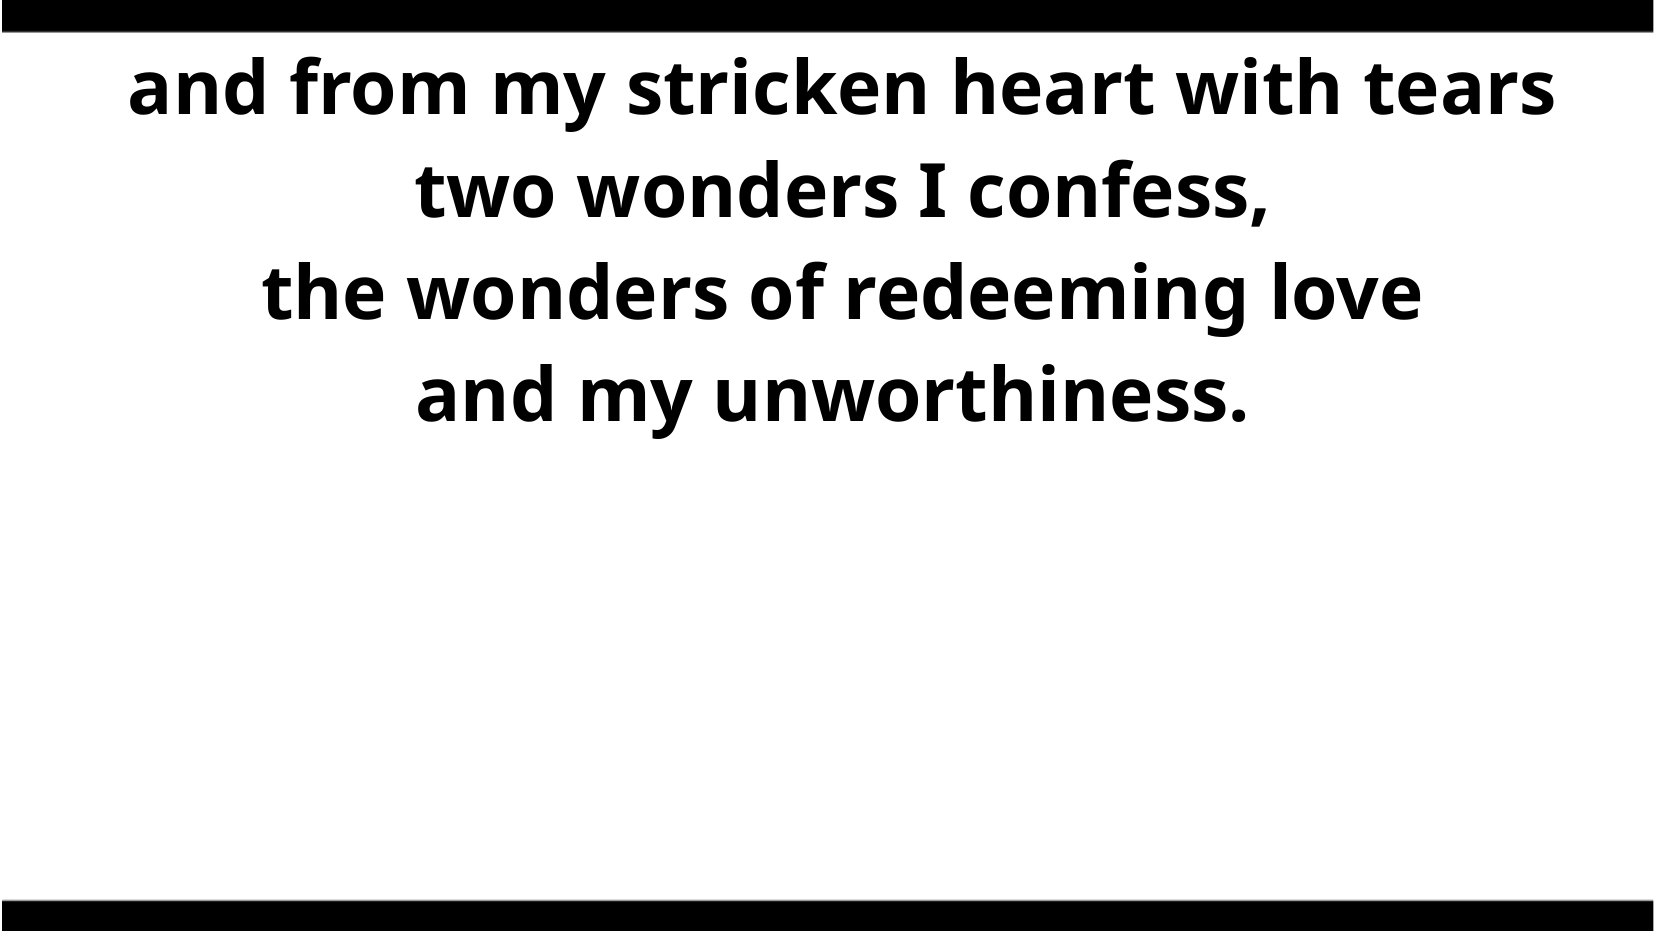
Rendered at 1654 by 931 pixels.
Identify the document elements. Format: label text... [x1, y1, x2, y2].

text_box and from my stricken heart with tears two wonders I confess, the wonders of redeeming love and my unworthiness. [107, 27, 1578, 442]
picture [2, 0, 1654, 931]
